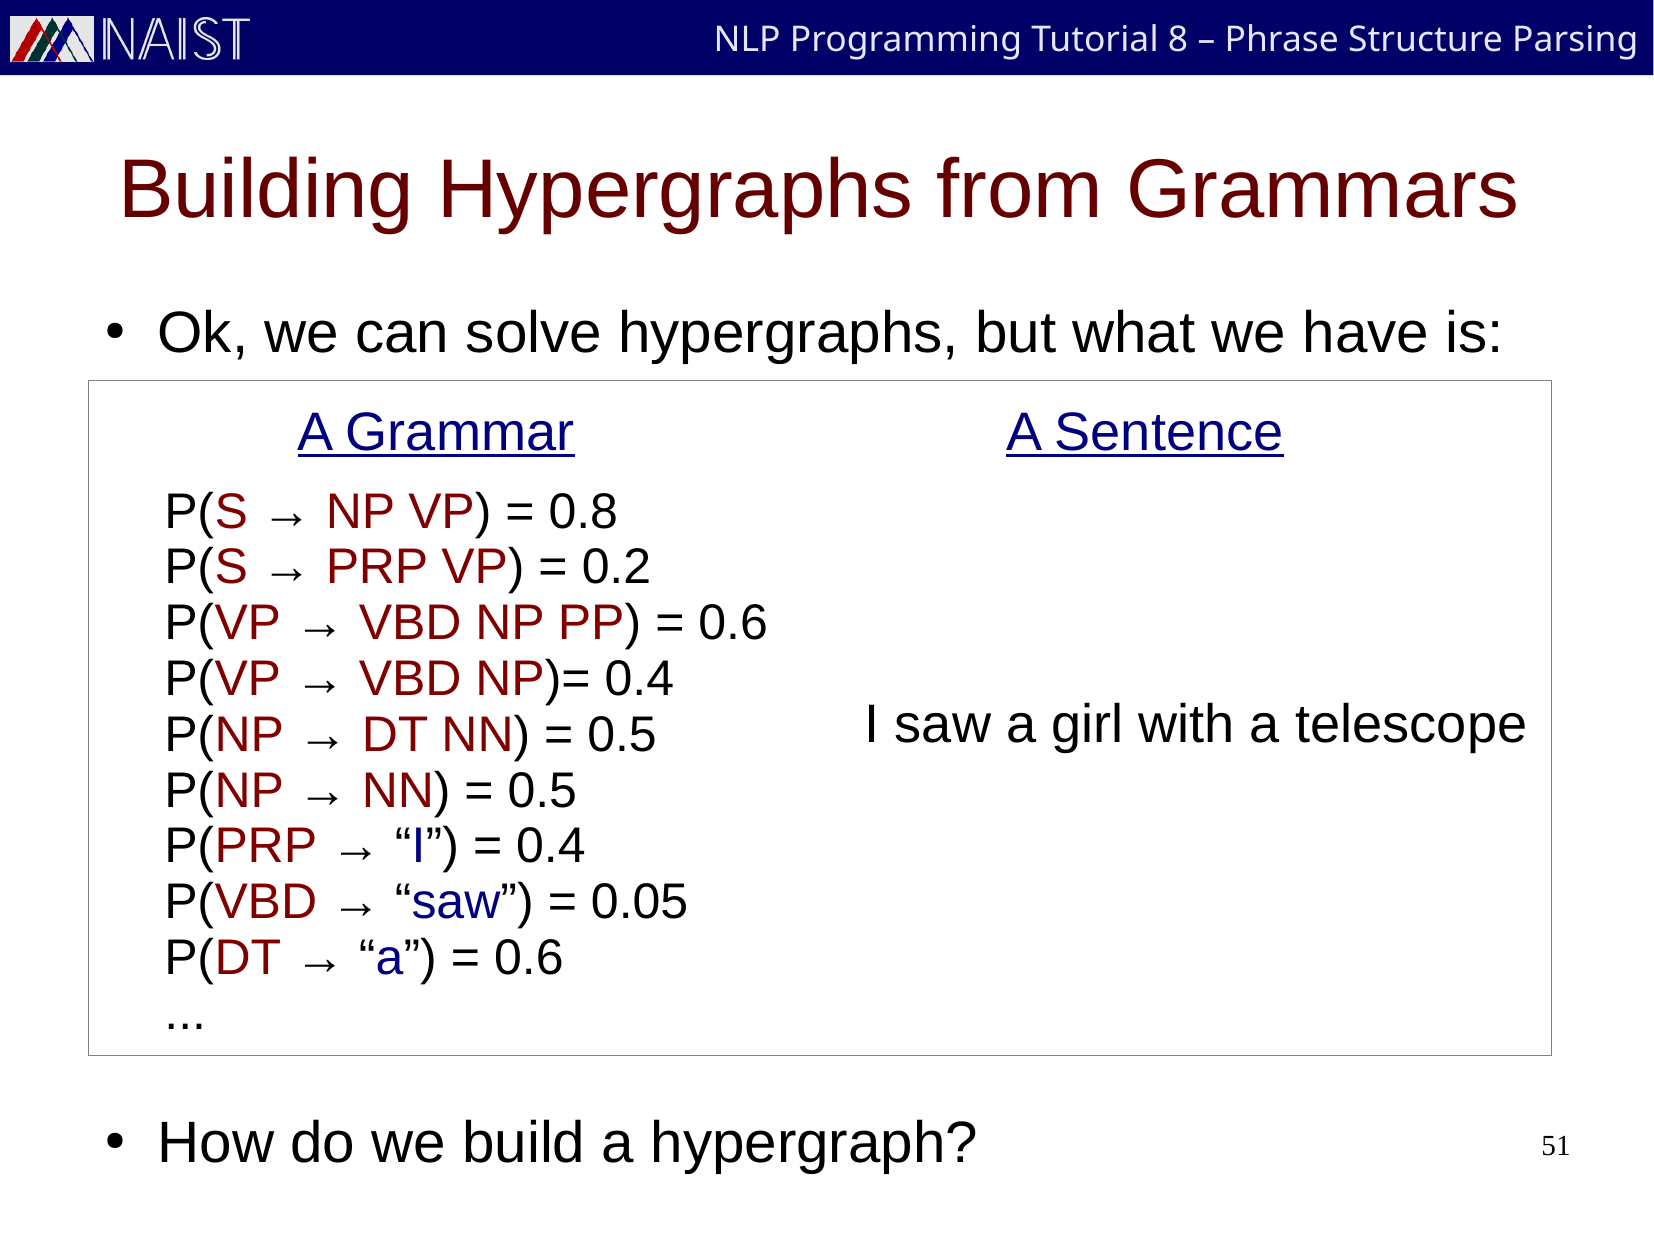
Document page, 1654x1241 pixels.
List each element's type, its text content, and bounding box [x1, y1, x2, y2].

text_box A Grammar [282, 394, 590, 470]
text_box I saw a girl with a telescope [849, 686, 1544, 762]
picture [10, 16, 94, 62]
list Ok, we can solve hypergraphs, but what we have is: How do we build a hypergraph? [86, 300, 1576, 1175]
text_box A Sentence [991, 394, 1300, 470]
text_box P(S → NP VP) = 0.8 P(S → PRP VP) = 0.2 P(VP → VBD NP PP) = 0.6 P(VP → VBD NP)= 0.4 P(NP → DT NN) = 0.5 P(NP → NN) = 0.5 P(PRP → “I”) = 0.4 P(VBD → “saw”) = 0.05 P(DT → “a”) = 0.6 ... [149, 475, 783, 1048]
picture [102, 17, 251, 60]
title Building Hypergraphs from Grammars [75, 92, 1564, 285]
